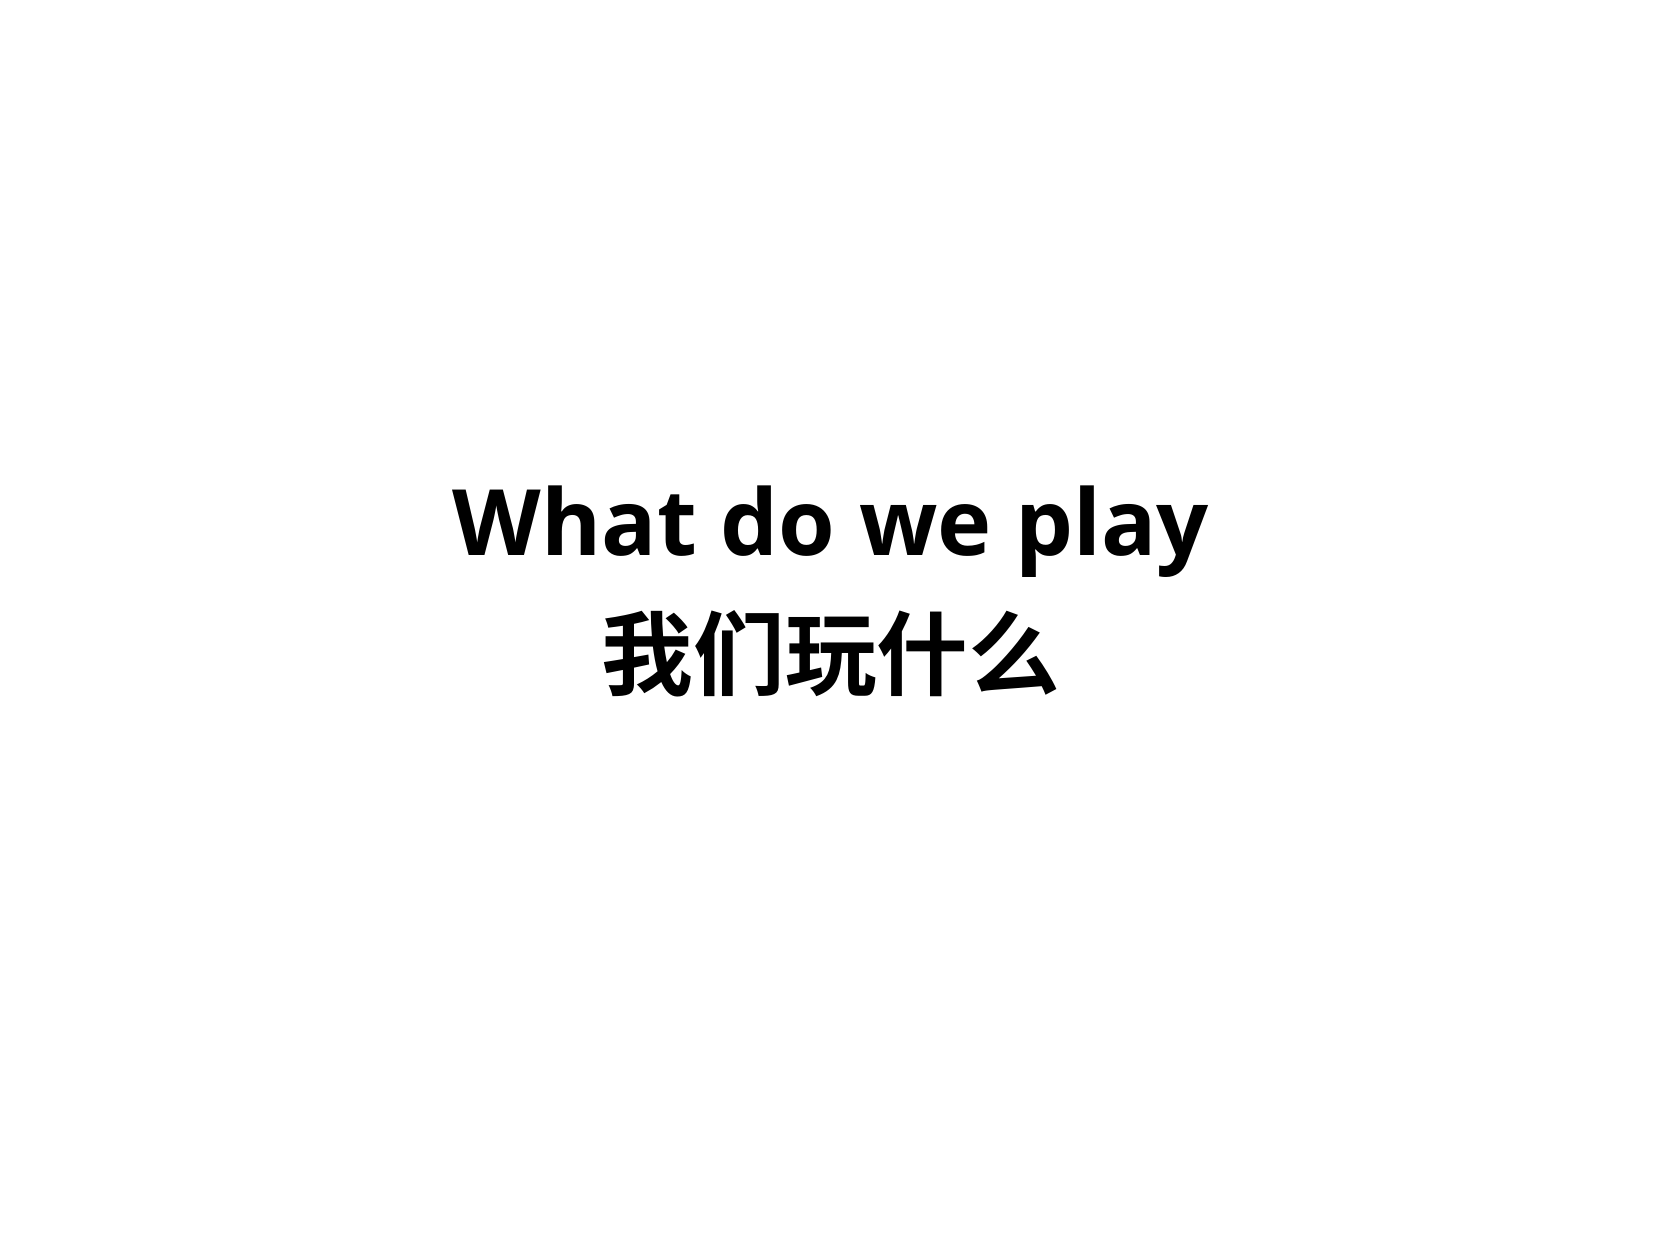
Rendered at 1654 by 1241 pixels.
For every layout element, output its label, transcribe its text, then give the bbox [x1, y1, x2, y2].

title What do we play 我们玩什么 [87, 450, 1576, 723]
